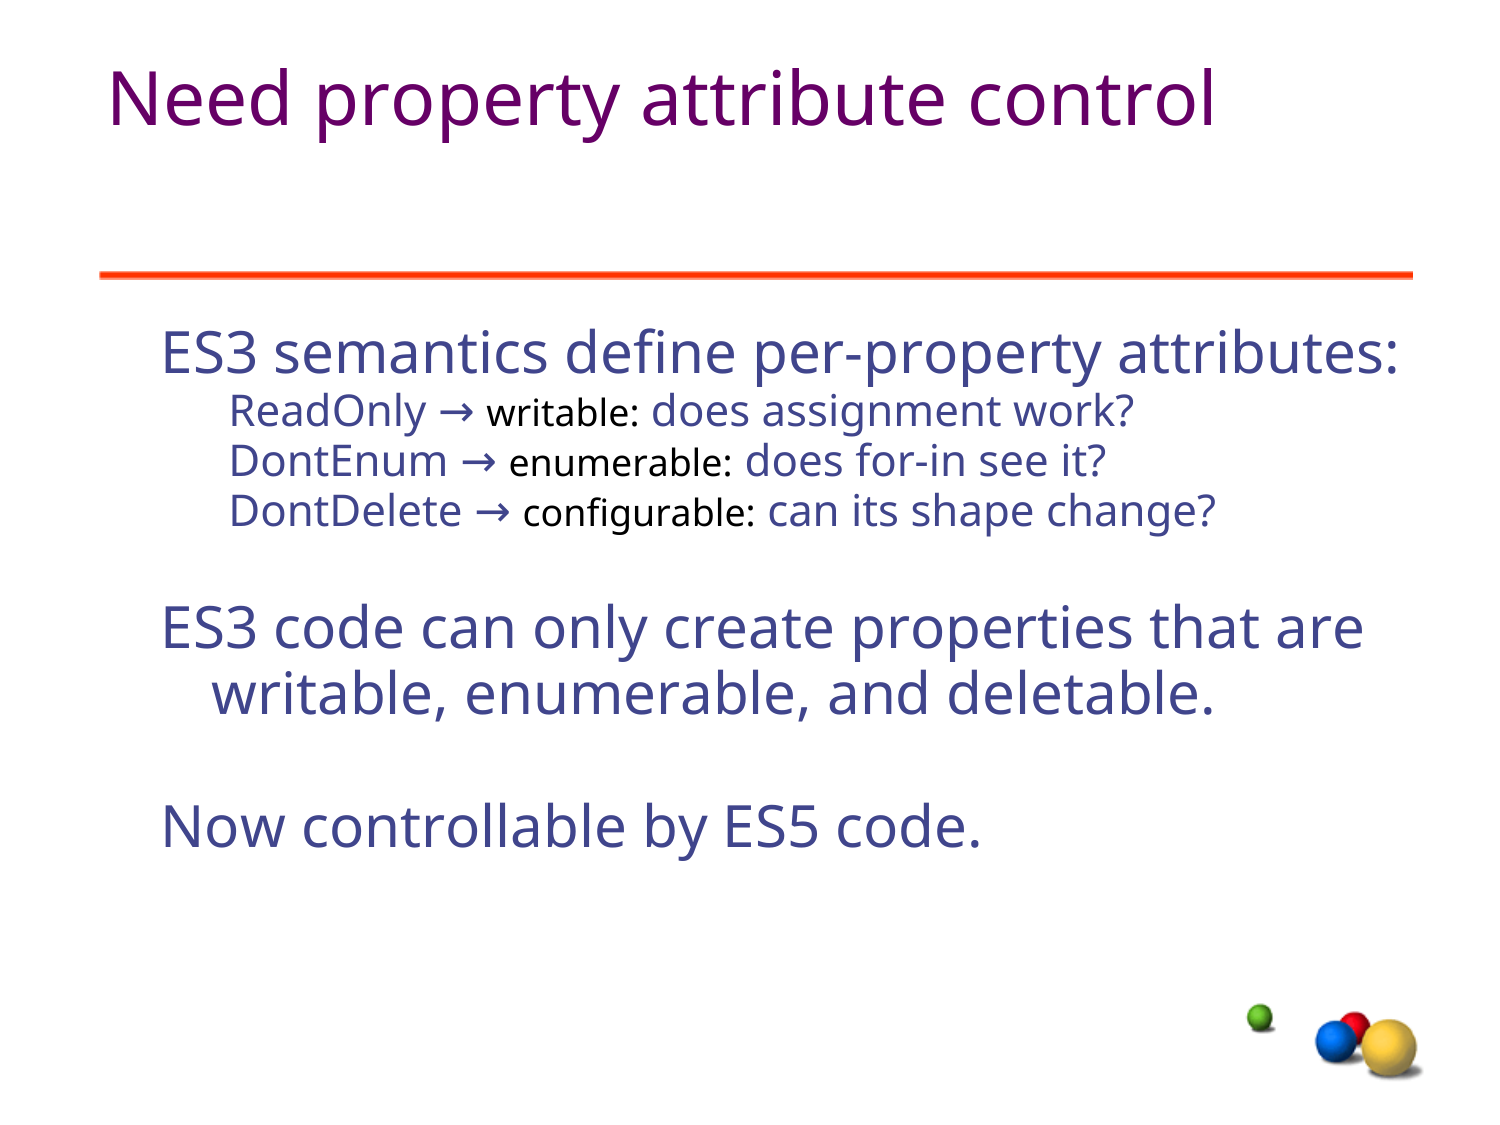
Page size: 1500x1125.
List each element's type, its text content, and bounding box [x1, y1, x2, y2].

picture [1224, 999, 1449, 1083]
subtitle ES3 semantics define per-property attributes: ReadOnly → writable: does assignment work? DontEnum → enumerable: does for-in see it? DontDelete → configurable: can its shape change? ES3 code can only create properties that are writable, enumerable, and deletable. Now controllable by ES5 code. [144, 320, 1407, 981]
title Need property attribute control [106, 57, 1369, 231]
picture [99, 271, 1413, 280]
